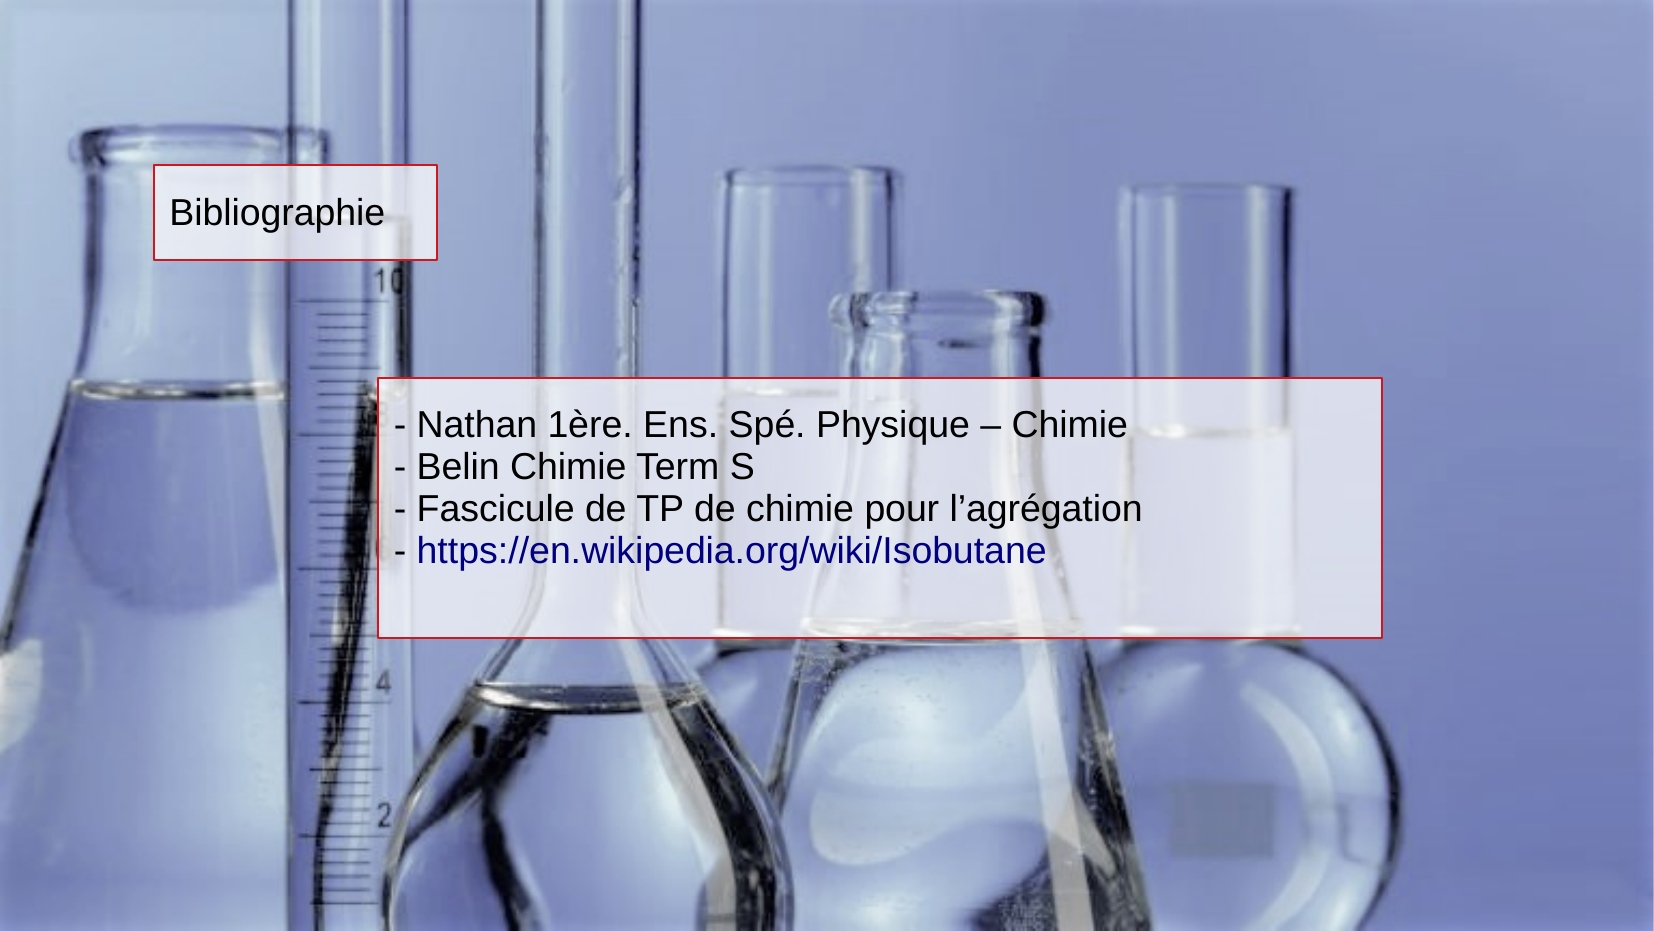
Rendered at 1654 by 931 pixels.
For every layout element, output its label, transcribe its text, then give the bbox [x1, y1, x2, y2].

text_box Bibliographie [153, 165, 438, 260]
picture [0, 0, 1654, 931]
text_box - Nathan 1ère. Ens. Spé. Physique – Chimie - Belin Chimie Term S - Fascicule de TP de chimie pour l’agrégation - https://en.wikipedia.org/wiki/Isobutane [377, 377, 1382, 639]
